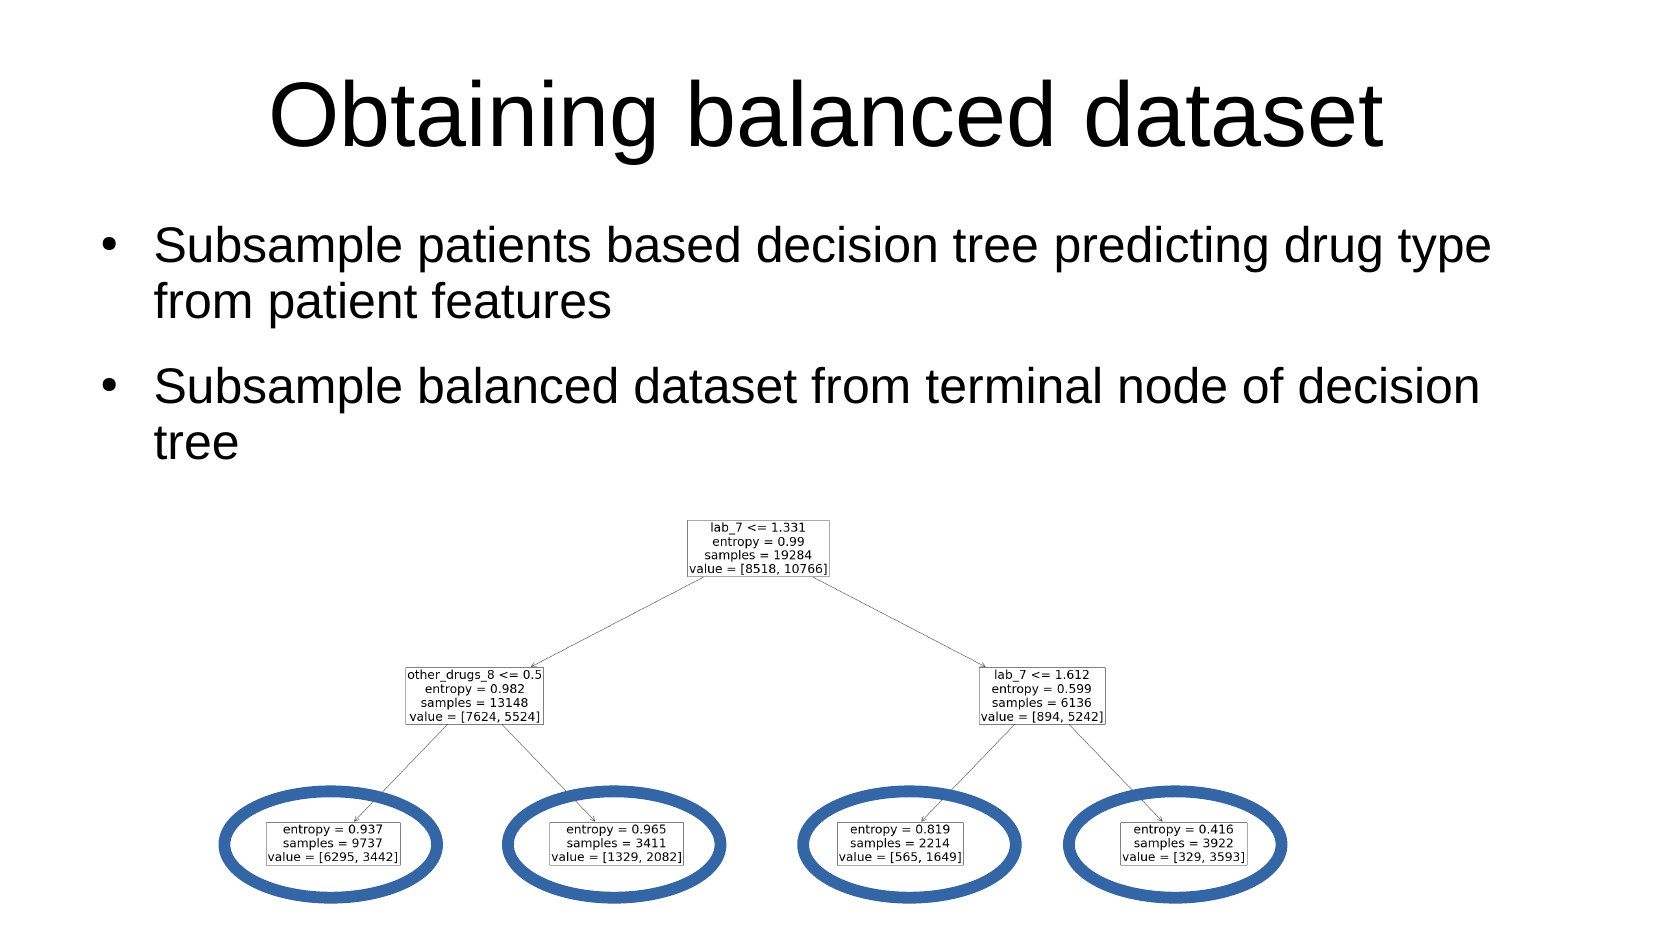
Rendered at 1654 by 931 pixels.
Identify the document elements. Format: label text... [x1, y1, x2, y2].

list Subsample patients based decision tree predicting drug type from patient features Subsample balanced dataset from terminal node of decision tree [82, 217, 1536, 758]
title Obtaining balanced dataset [82, 37, 1571, 193]
picture [188, 472, 1328, 920]
